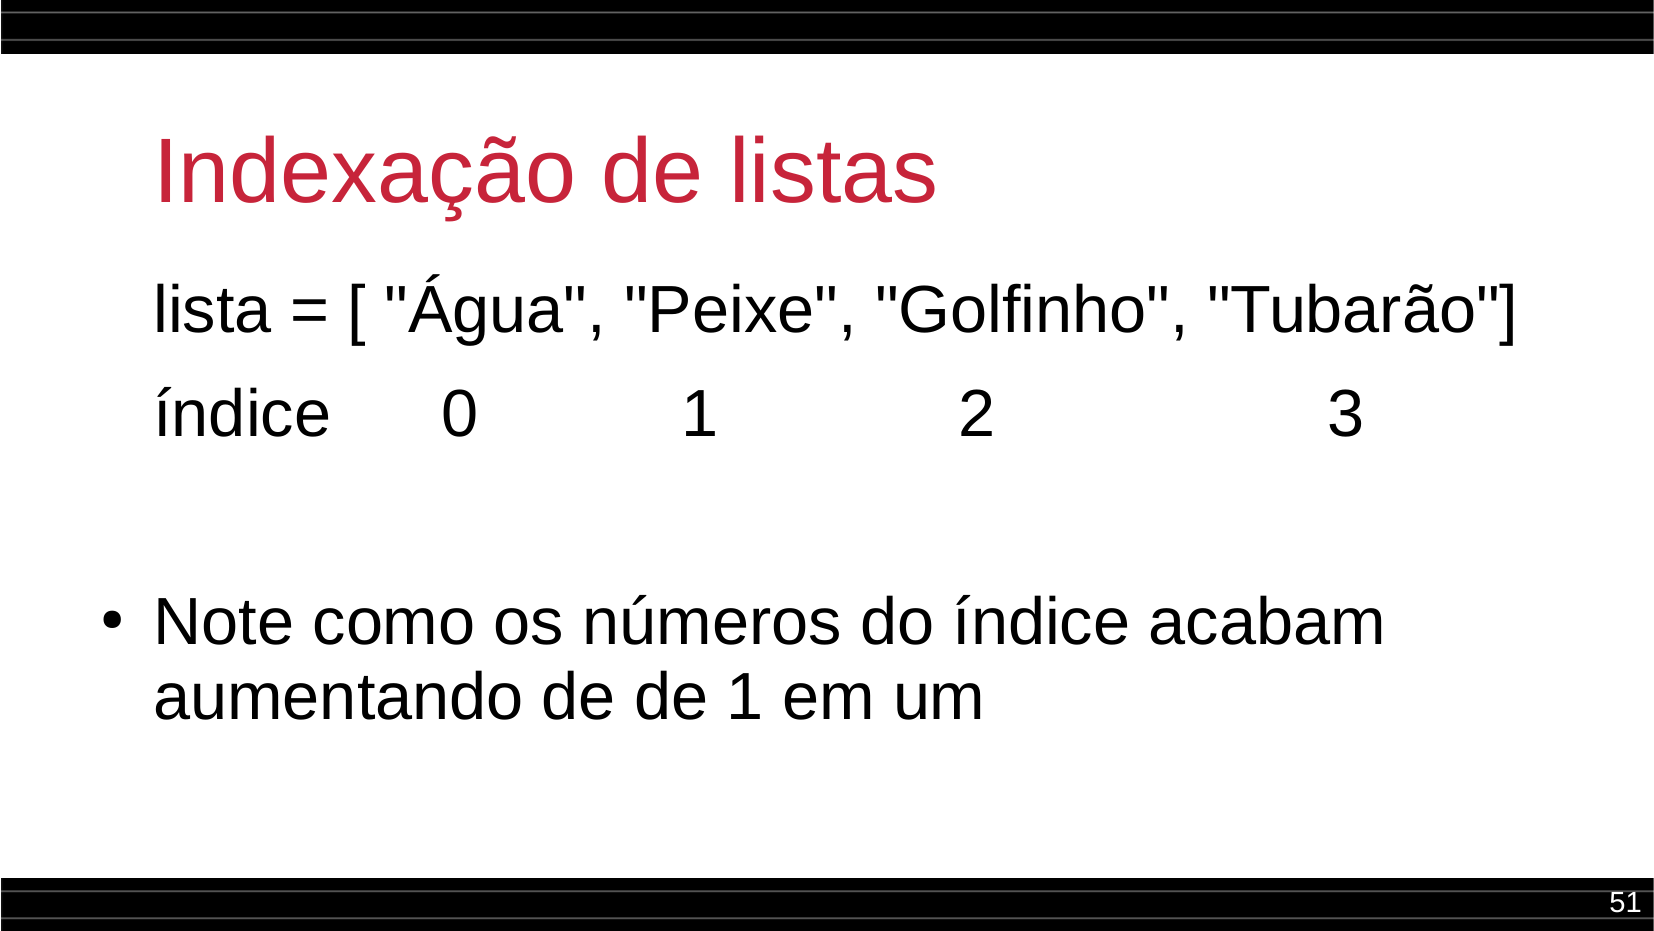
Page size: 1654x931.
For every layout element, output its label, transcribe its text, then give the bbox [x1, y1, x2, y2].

picture [1, 878, 1654, 931]
picture [1, 0, 1654, 54]
list lista = [ "Água", "Peixe", "Golfinho", "Tubarão"] índice 0 1 2 3 Note como os números do índice acabam aumentando de de 1 em um [82, 271, 1571, 758]
title Indexação de listas [82, 67, 1571, 271]
